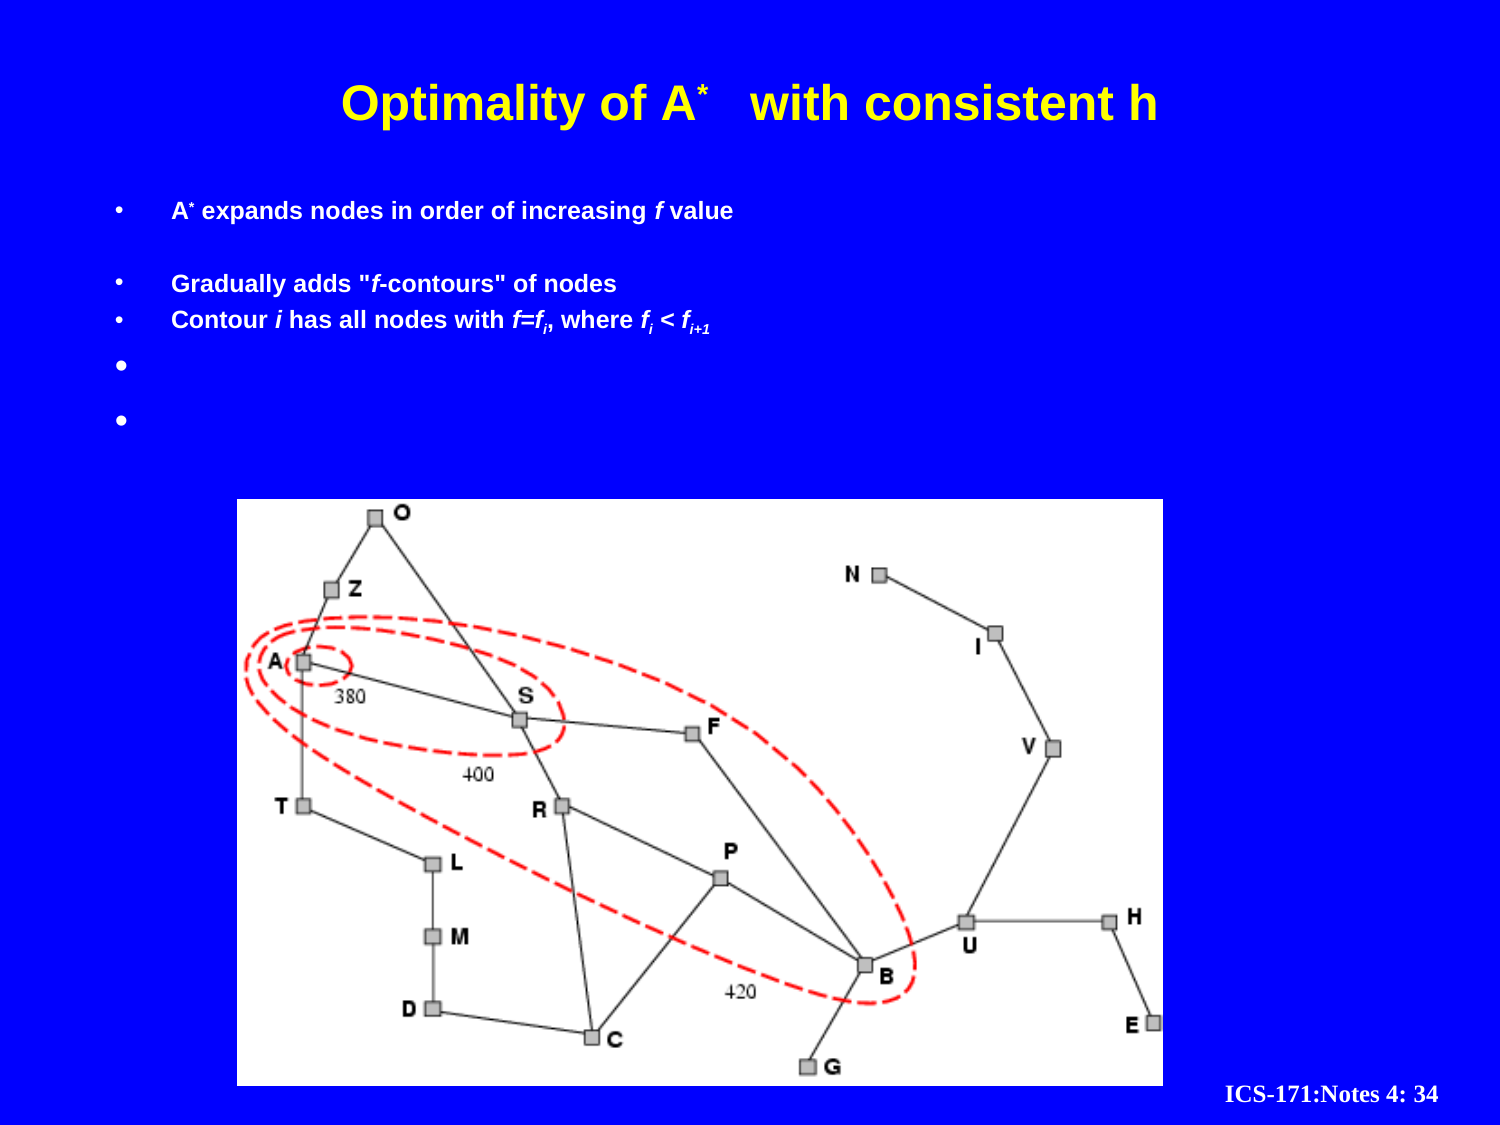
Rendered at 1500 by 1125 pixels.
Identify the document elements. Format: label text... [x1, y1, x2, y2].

picture [237, 499, 1163, 1086]
list A* expands nodes in order of increasing f value Gradually adds "f-contours" of nodes Contour i has all nodes with f=fi, where fi < fi+1 [99, 187, 1388, 1013]
title Optimality of A* with consistent h [112, 49, 1388, 150]
